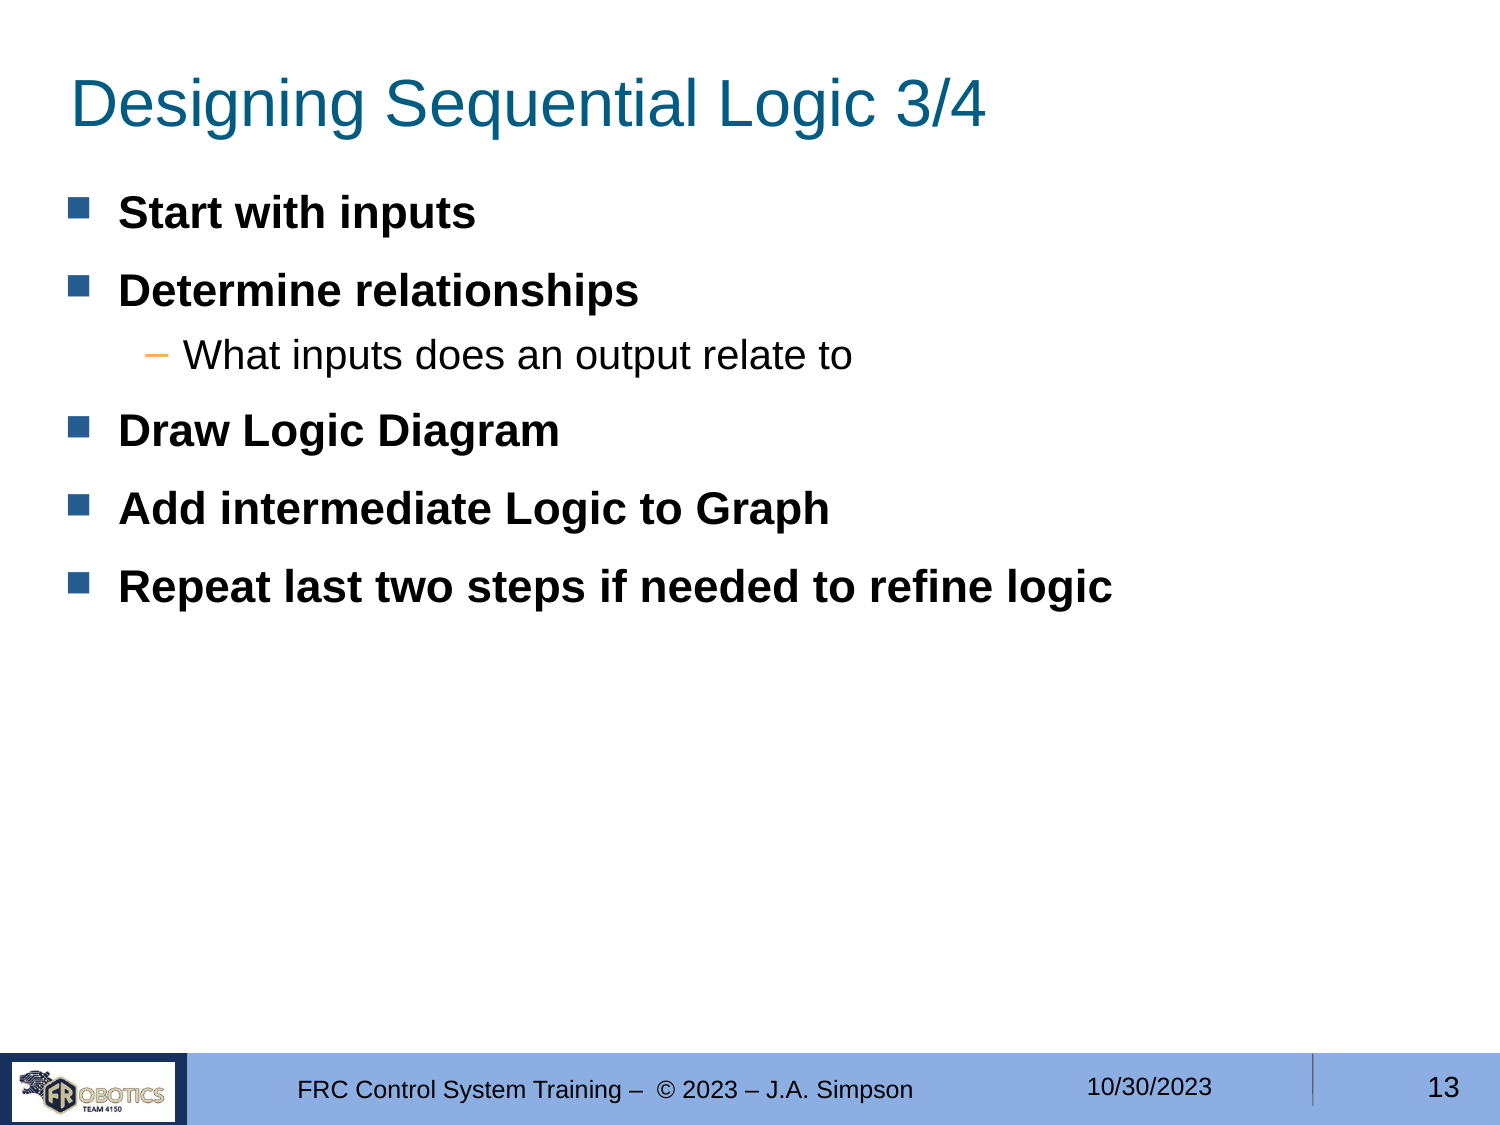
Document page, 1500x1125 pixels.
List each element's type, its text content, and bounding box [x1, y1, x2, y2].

picture [12, 1062, 175, 1122]
list Start with inputs Determine relationships What inputs does an output relate to Draw Logic Diagram Add intermediate Logic to Graph Repeat last two steps if needed to refine logic [55, 174, 1340, 725]
slide_number <number> [1337, 1072, 1475, 1100]
title Designing Sequential Logic 3/4 [55, 52, 1443, 148]
slide_number 10/30/2023 [1012, 1071, 1288, 1100]
footer FRC Control System Training – © 2023 – J.A. Simpson [225, 1074, 988, 1103]
